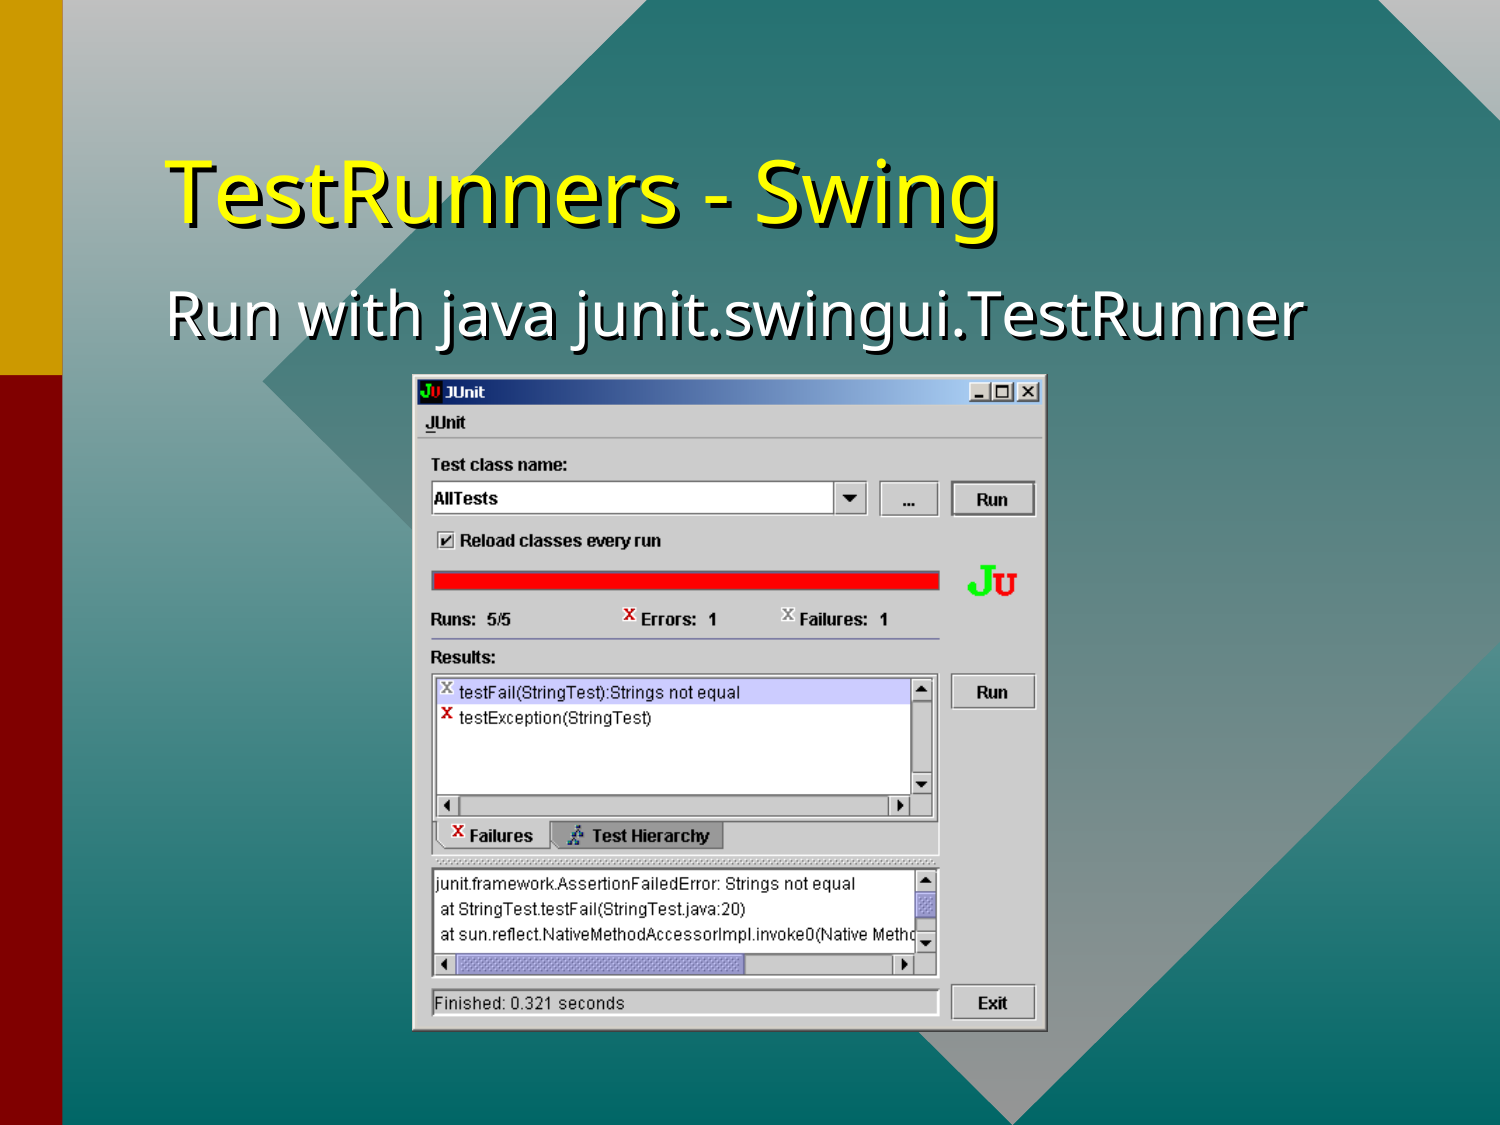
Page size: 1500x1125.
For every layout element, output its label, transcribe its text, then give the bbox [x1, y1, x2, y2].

list Run with java junit.swingui.TestRunner [149, 262, 1388, 976]
picture [412, 374, 1048, 1032]
title TestRunners - Swing [150, 99, 1351, 262]
